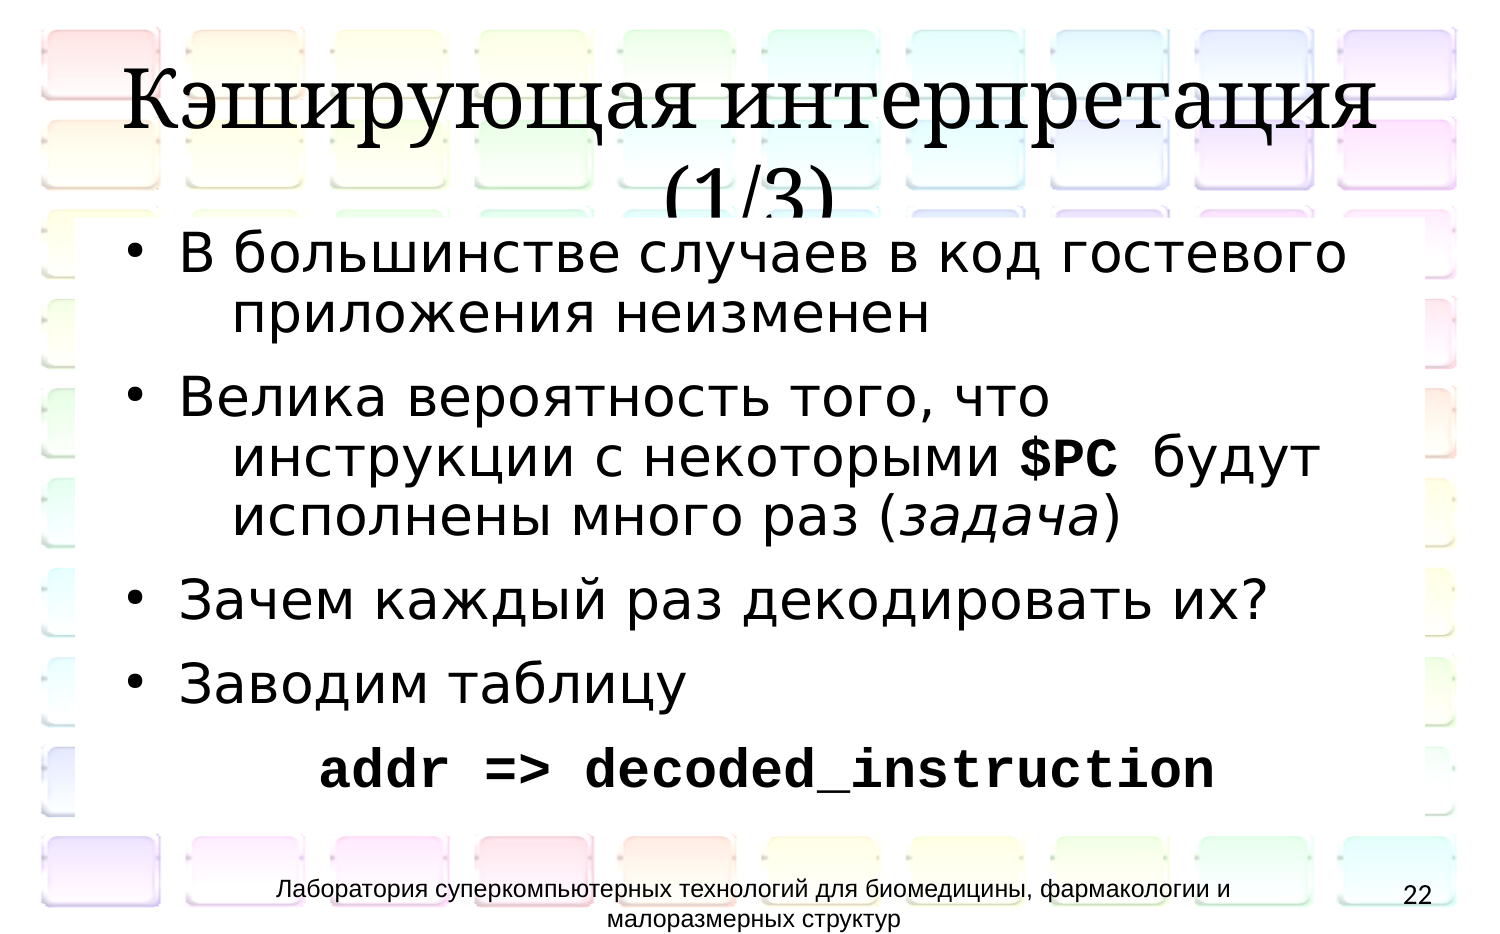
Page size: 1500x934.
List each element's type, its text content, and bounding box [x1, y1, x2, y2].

text_box Лаборатория суперкомпьютерных технологий для биомедицины, фармакологии и малоразмерных структур [171, 864, 1338, 915]
picture [0, 0, 1500, 934]
text_box <номер> [1387, 868, 1473, 918]
list В большинстве случаев в код гостевого приложения неизменен Велика вероятность того, что инструкции с некоторыми $PC будут исполнены много раз (задача) Зачем каждый раз декодировать их? Заводим таблицу addr => decoded_instruction [75, 217, 1426, 834]
title Кэширующая интерпретация (1/3) [75, 37, 1426, 193]
